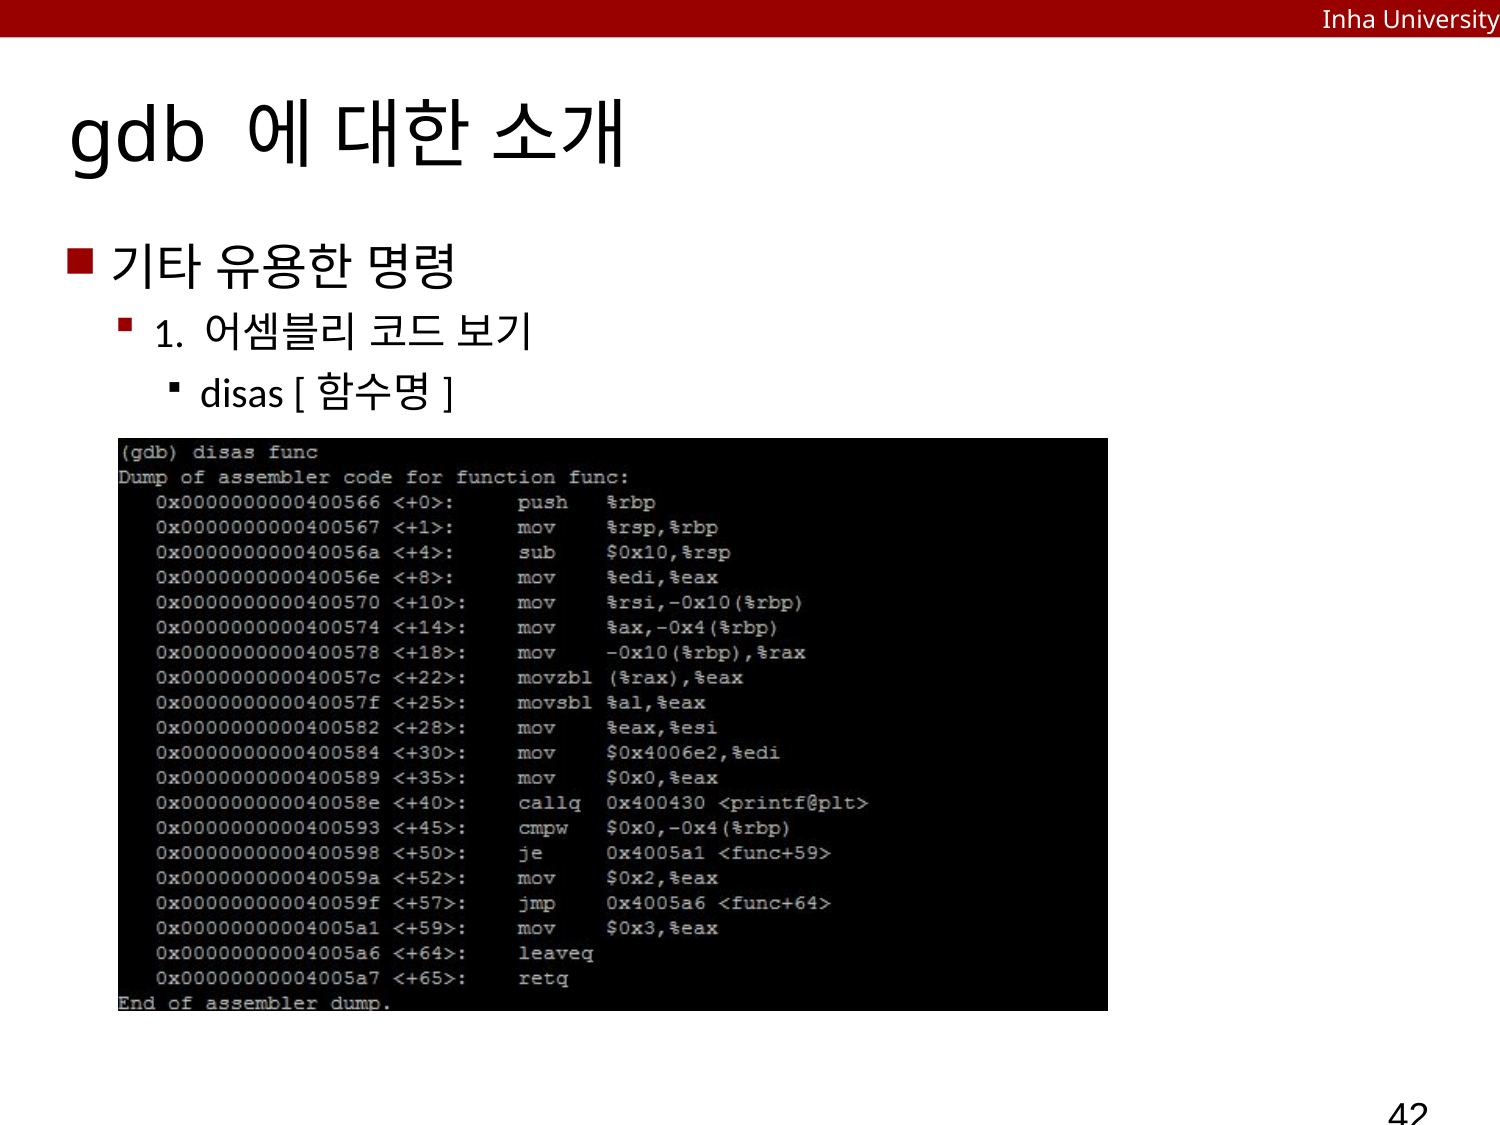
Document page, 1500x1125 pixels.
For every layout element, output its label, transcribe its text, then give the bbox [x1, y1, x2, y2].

list 기타 유용한 명령 1. 어셈블리 코드 보기 disas [함수명] [62, 229, 1438, 1050]
text_box Inha University [1322, 3, 1500, 33]
picture [118, 438, 1108, 1011]
title gdb 에 대한 소개 [62, 41, 1438, 221]
text_box [0, 0, 1500, 38]
